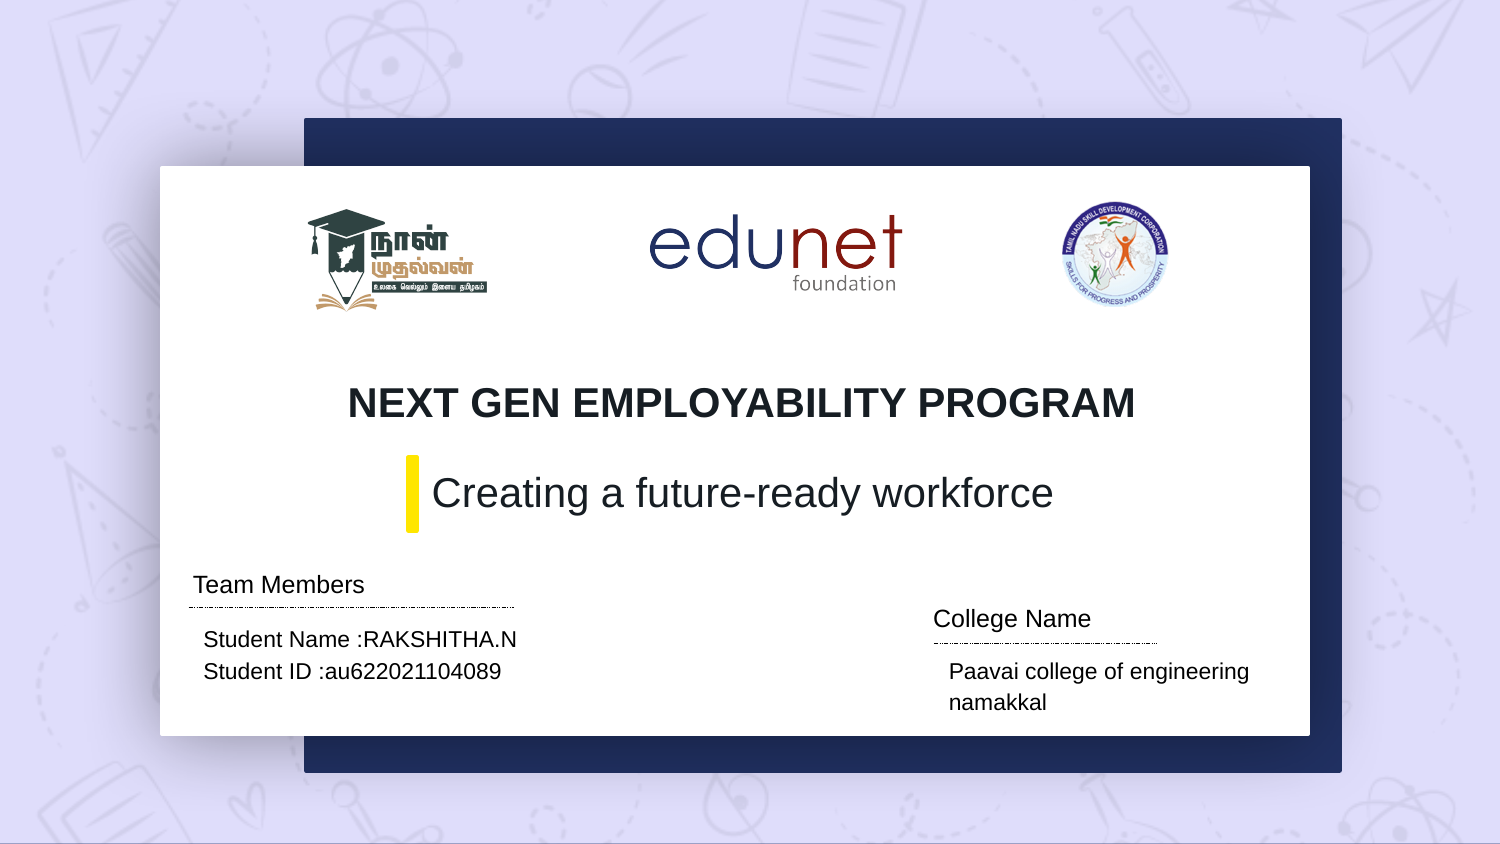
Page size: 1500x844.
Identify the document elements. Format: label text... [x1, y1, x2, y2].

text_box Paavai college of engineering namakkal [933, 648, 1278, 723]
text_box Student Name :RAKSHITHA.N Student ID :au622021104089 [188, 617, 533, 692]
text_box Team Members [177, 561, 417, 607]
picture [2, 0, 1500, 844]
text_box College Name [918, 595, 1158, 641]
text_box [162, 119, 1340, 771]
text_box NEXT GEN EMPLOYABILITY PROGRAM [332, 368, 1158, 434]
text_box Creating a future-ready workforce [416, 458, 1077, 524]
